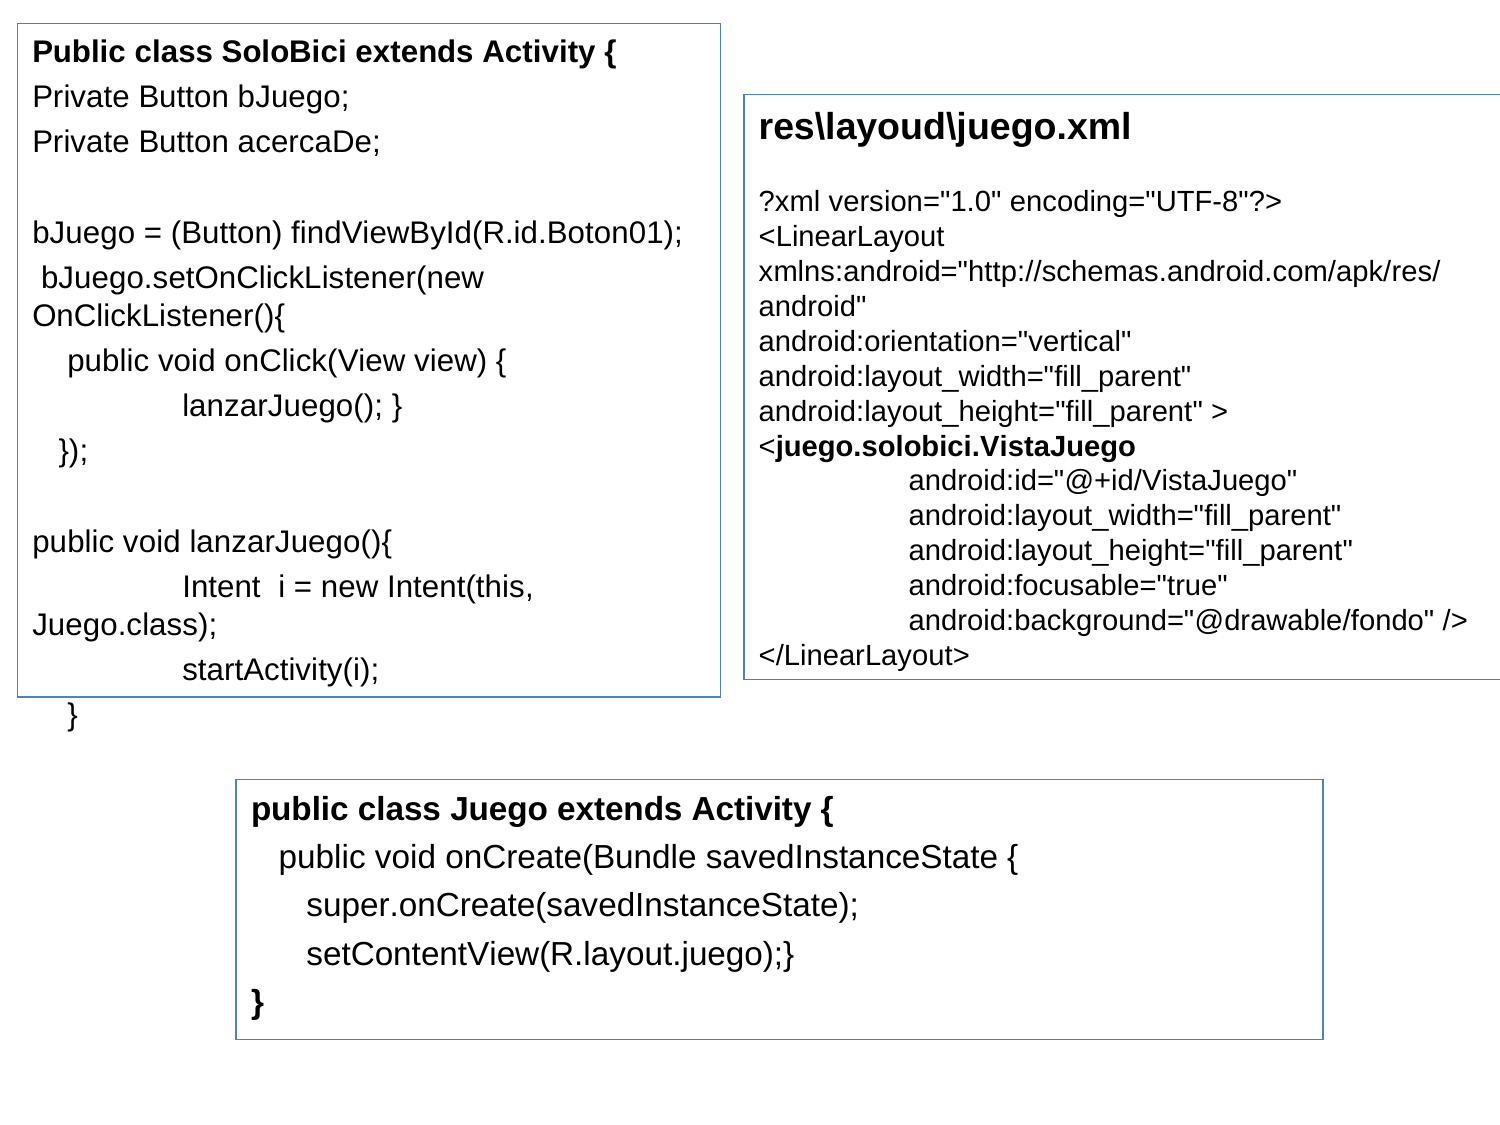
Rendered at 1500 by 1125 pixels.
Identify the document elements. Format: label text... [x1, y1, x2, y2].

text_box Public class SoloBici extends Activity { Private Button bJuego; Private Button acercaDe; bJuego = (Button) findViewById(R.id.Boton01); bJuego.setOnClickListener(new OnClickListener(){ public void onClick(View view) { lanzarJuego(); } }); public void lanzarJuego(){ Intent i = new Intent(this, Juego.class); startActivity(i); } [17, 23, 721, 697]
text_box public class Juego extends Activity { public void onCreate(Bundle savedInstanceState { super.onCreate(savedInstanceState); setContentView(R.layout.juego);} } [236, 779, 1323, 1040]
text_box res\layoud\juego.xml ?xml version="1.0" encoding="UTF-8"?> <LinearLayout xmlns:android="http://schemas.android.com/apk/res/android" android:orientation="vertical" android:layout_width="fill_parent" android:layout_height="fill_parent" > <juego.solobici.VistaJuego android:id="@+id/VistaJuego" android:layout_width="fill_parent" android:layout_height="fill_parent" android:focusable="true" android:background="@drawable/fondo" /> </LinearLayout> [744, 94, 1500, 680]
